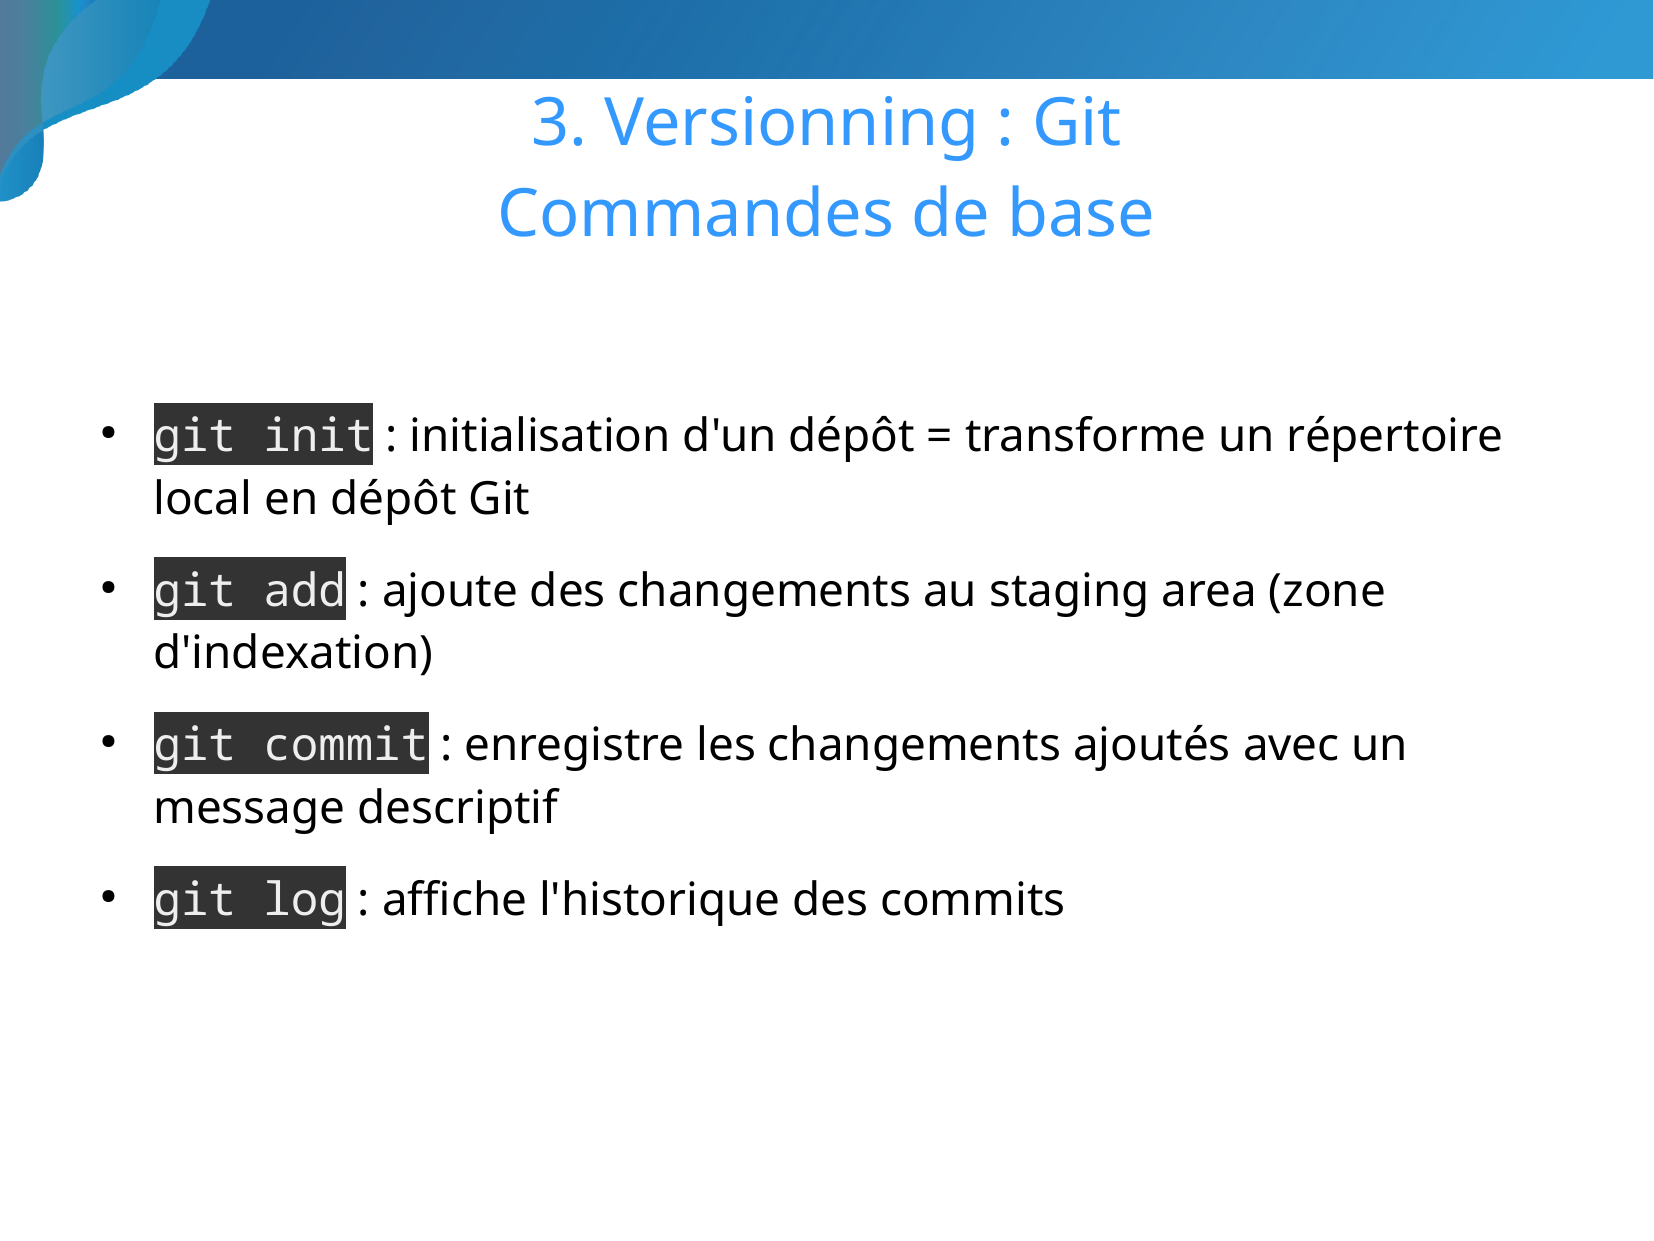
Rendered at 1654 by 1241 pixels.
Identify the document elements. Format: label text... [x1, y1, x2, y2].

title 3. Versionning : Git Commandes de base [82, 68, 1571, 261]
picture [0, 0, 1654, 1241]
list git init : initialisation d'un dépôt = transforme un répertoire local en dépôt Git git add : ajoute des changements au staging area (zone d'indexation) git commit : enregistre les changements ajoutés avec un message descriptif git log : affiche l'historique des commits [82, 343, 1571, 989]
